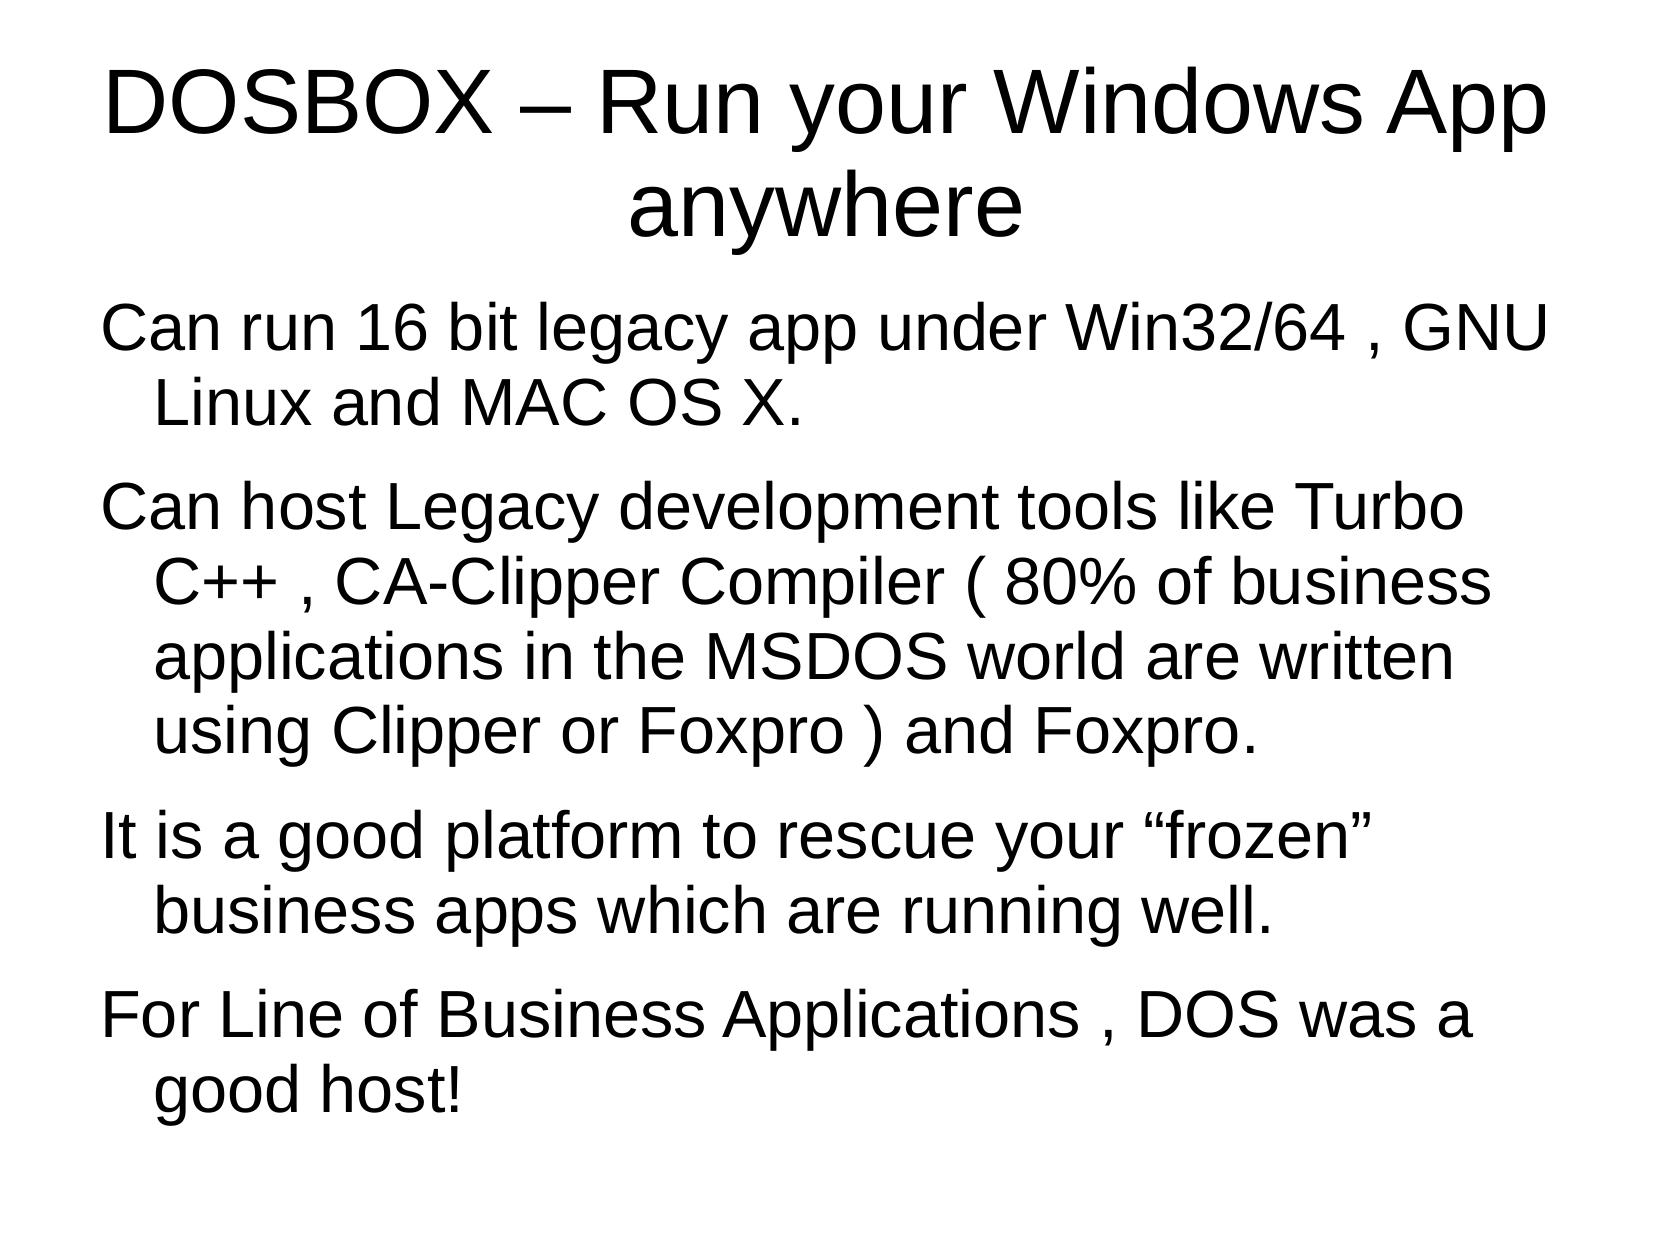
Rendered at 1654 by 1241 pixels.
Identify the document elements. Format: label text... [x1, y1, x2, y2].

list Can run 16 bit legacy app under Win32/64 , GNU Linux and MAC OS X. Can host Legacy development tools like Turbo C++ , CA-Clipper Compiler ( 80% of business applications in the MSDOS world are written using Clipper or Foxpro ) and Foxpro. It is a good platform to rescue your “frozen” business apps which are running well. For Line of Business Applications , DOS was a good host! [82, 290, 1571, 1127]
title DOSBOX – Run your Windows App anywhere [82, 50, 1571, 256]
